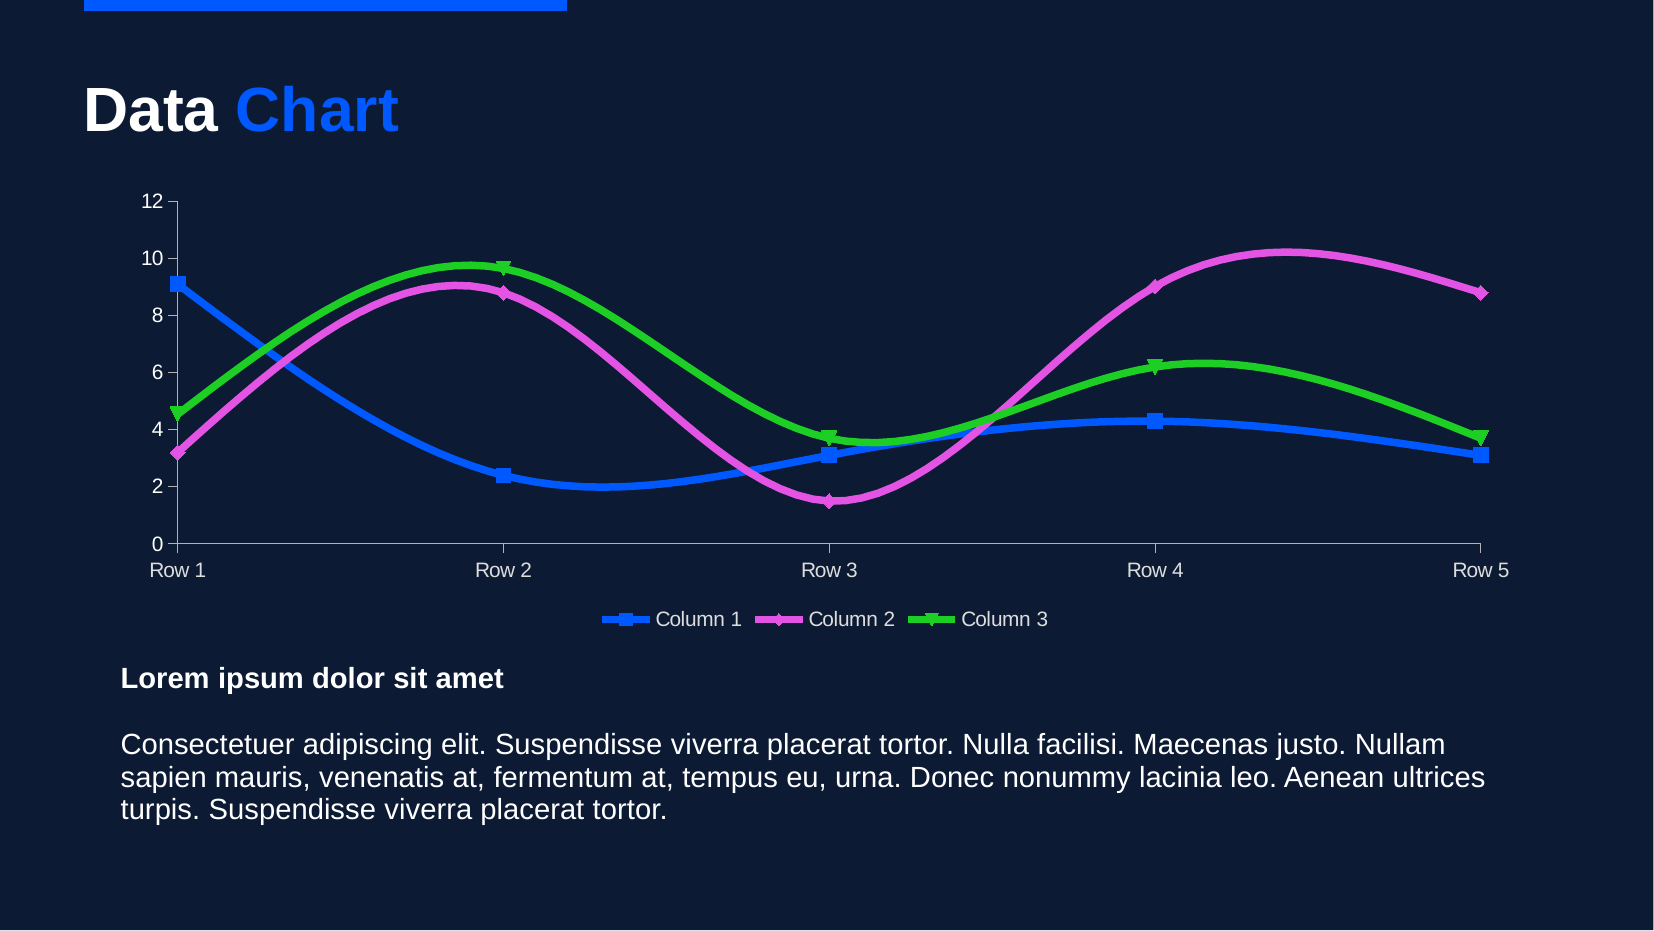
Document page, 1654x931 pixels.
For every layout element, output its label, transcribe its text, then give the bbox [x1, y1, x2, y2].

text_box Lorem ipsum dolor sit amet Consectetuer adipiscing elit. Suspendisse viverra placerat tortor. Nulla facilisi. Maecenas justo. Nullam sapien mauris, venenatis at, fermentum at, tempus eu, urna. Donec nonummy lacinia leo. Aenean ultrices turpis. Suspendisse viverra placerat tortor. [85, 662, 1538, 851]
chart [112, 188, 1538, 638]
title Data Chart [83, 75, 1570, 188]
